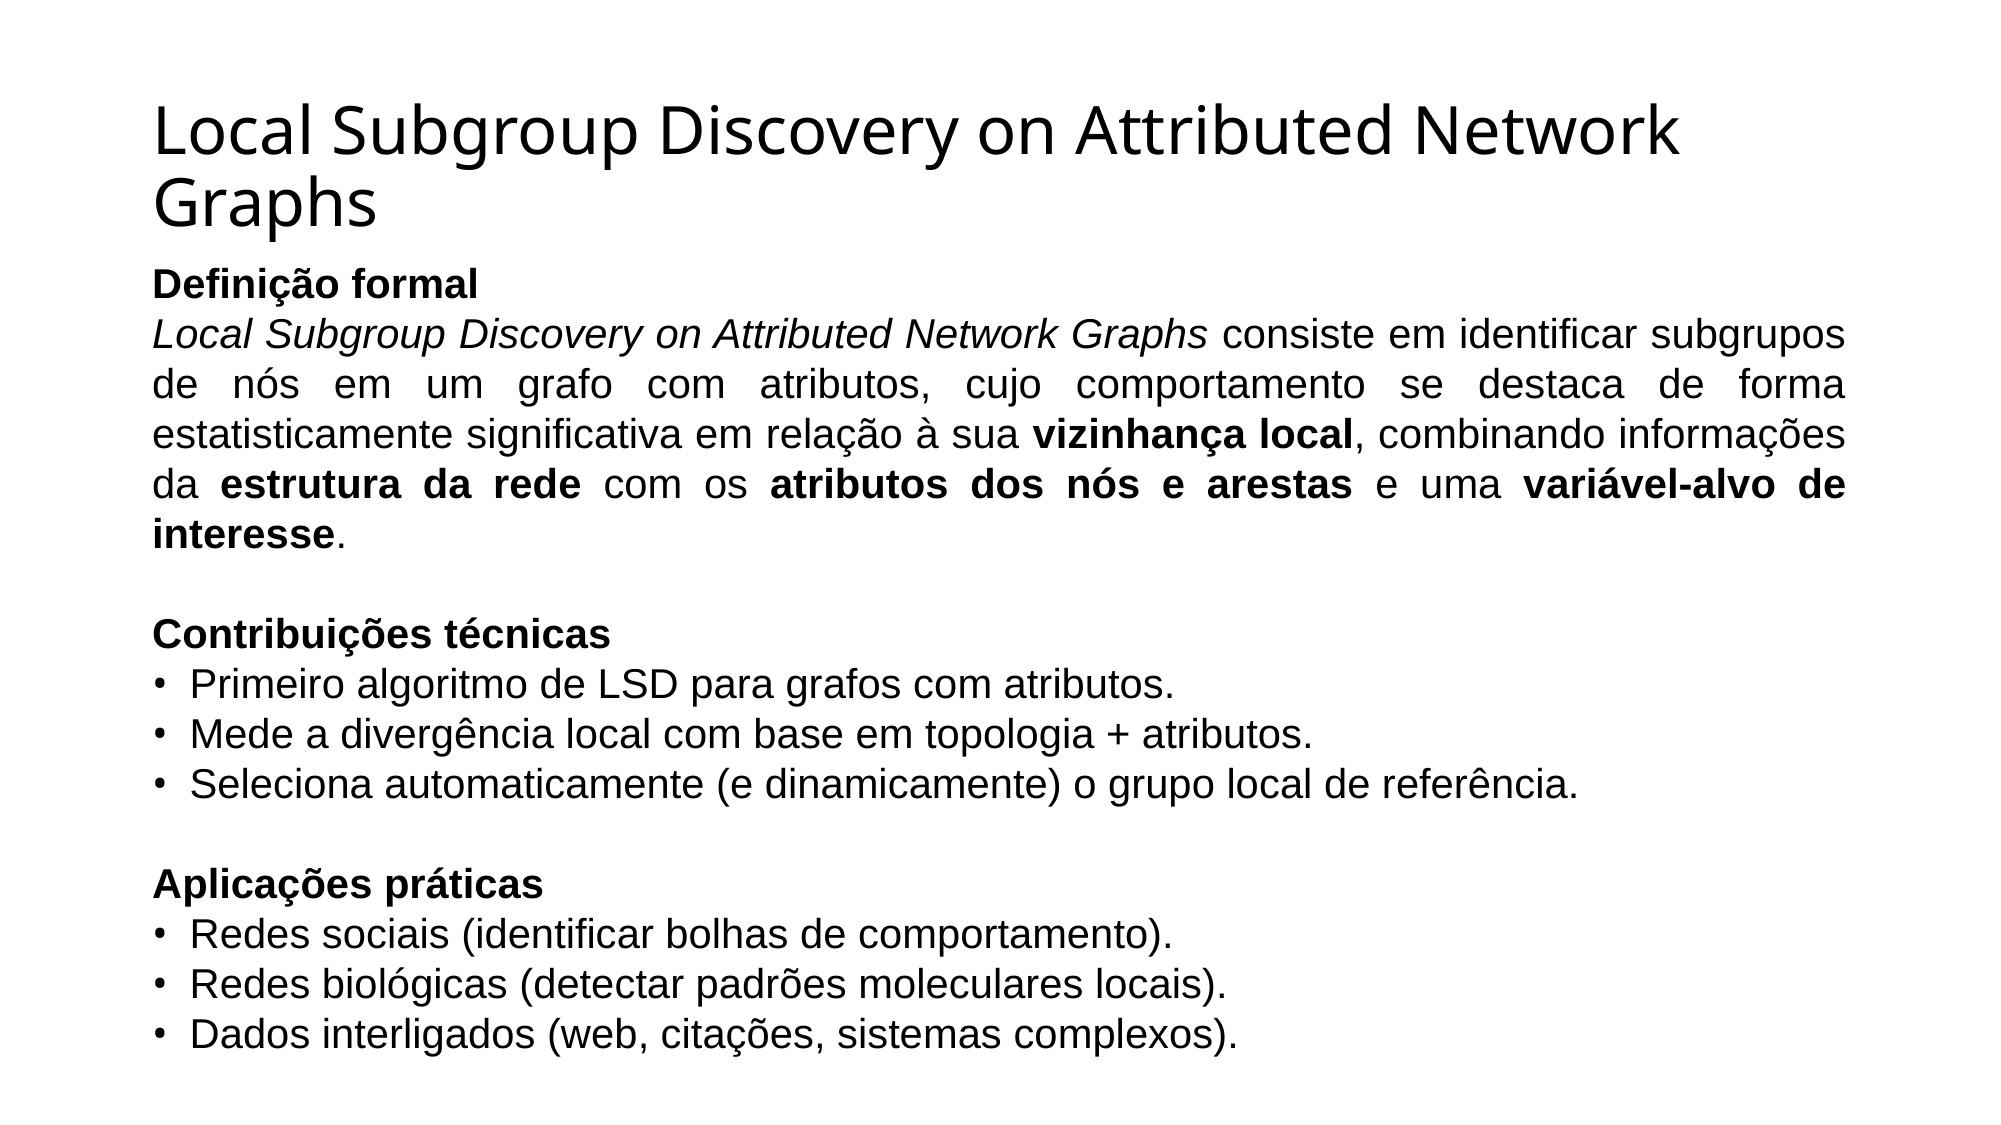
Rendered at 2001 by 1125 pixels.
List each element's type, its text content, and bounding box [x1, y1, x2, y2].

title Local Subgroup Discovery on Attributed Network Graphs [137, 59, 1863, 249]
text_box Definição formal Local Subgroup Discovery on Attributed Network Graphs consiste em identificar subgrupos de nós em um grafo com atributos, cujo comportamento se destaca de forma estatisticamente significativa em relação à sua vizinhança local, combinando informações da estrutura da rede com os atributos dos nós e arestas e uma variável-alvo de interesse. Contribuições técnicas Primeiro algoritmo de LSD para grafos com atributos. Mede a divergência local com base em topologia + atributos. Seleciona automaticamente (e dinamicamente) o grupo local de referência. Aplicações práticas Redes sociais (identificar bolhas de comportamento). Redes biológicas (detectar padrões moleculares locais). Dados interligados (web, citações, sistemas complexos). [137, 249, 1863, 1073]
